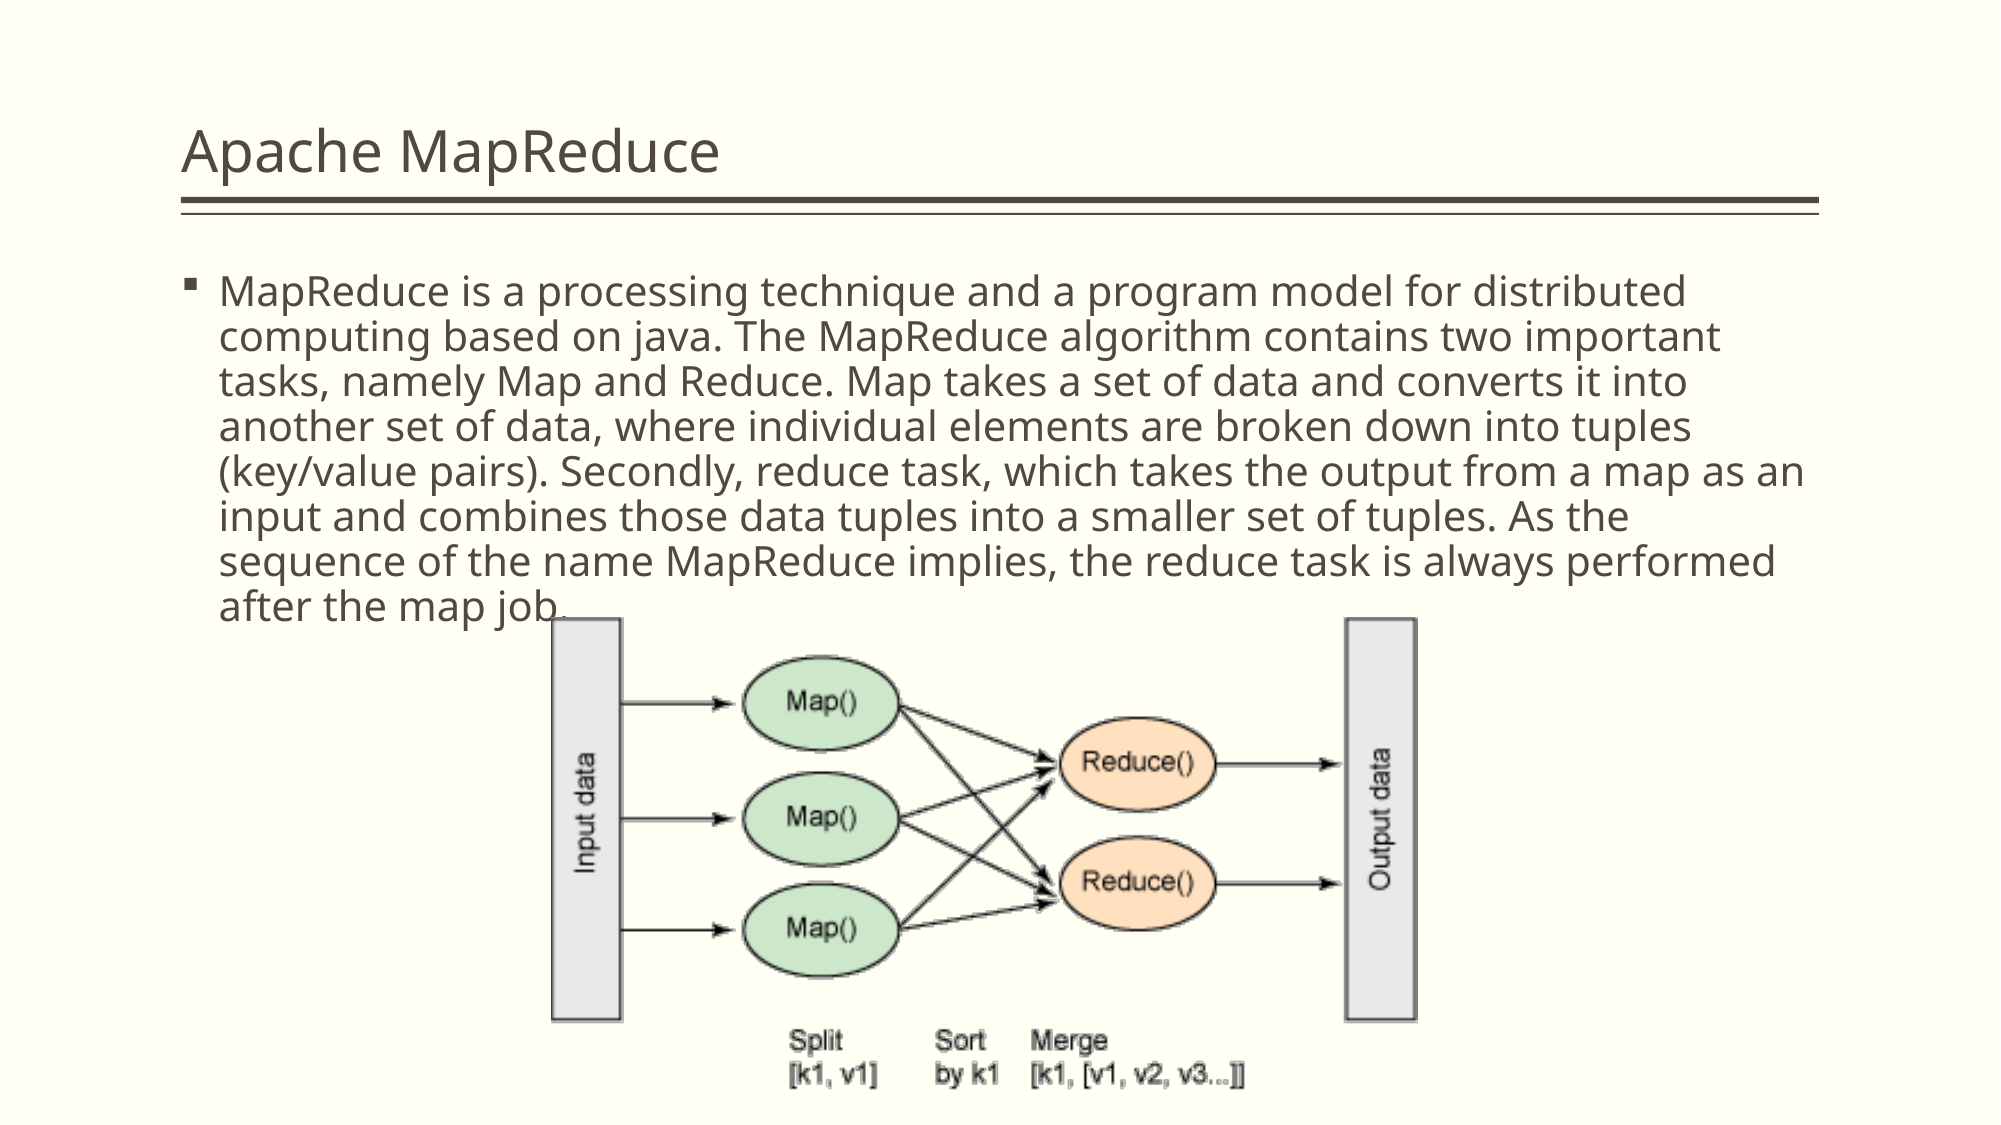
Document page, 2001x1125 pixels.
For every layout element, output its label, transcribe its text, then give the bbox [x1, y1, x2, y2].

title Apache MapReduce [181, 12, 1819, 193]
list MapReduce is a processing technique and a program model for distributed computing based on java. The MapReduce algorithm contains two important tasks, namely Map and Reduce. Map takes a set of data and converts it into another set of data, where individual elements are broken down into tuples (key/value pairs). Secondly, reduce task, which takes the output from a map as an input and combines those data tuples into a smaller set of tuples. As the sequence of the name MapReduce implies, the reduce task is always performed after the map job. [181, 262, 1819, 1013]
picture [551, 617, 1418, 1094]
